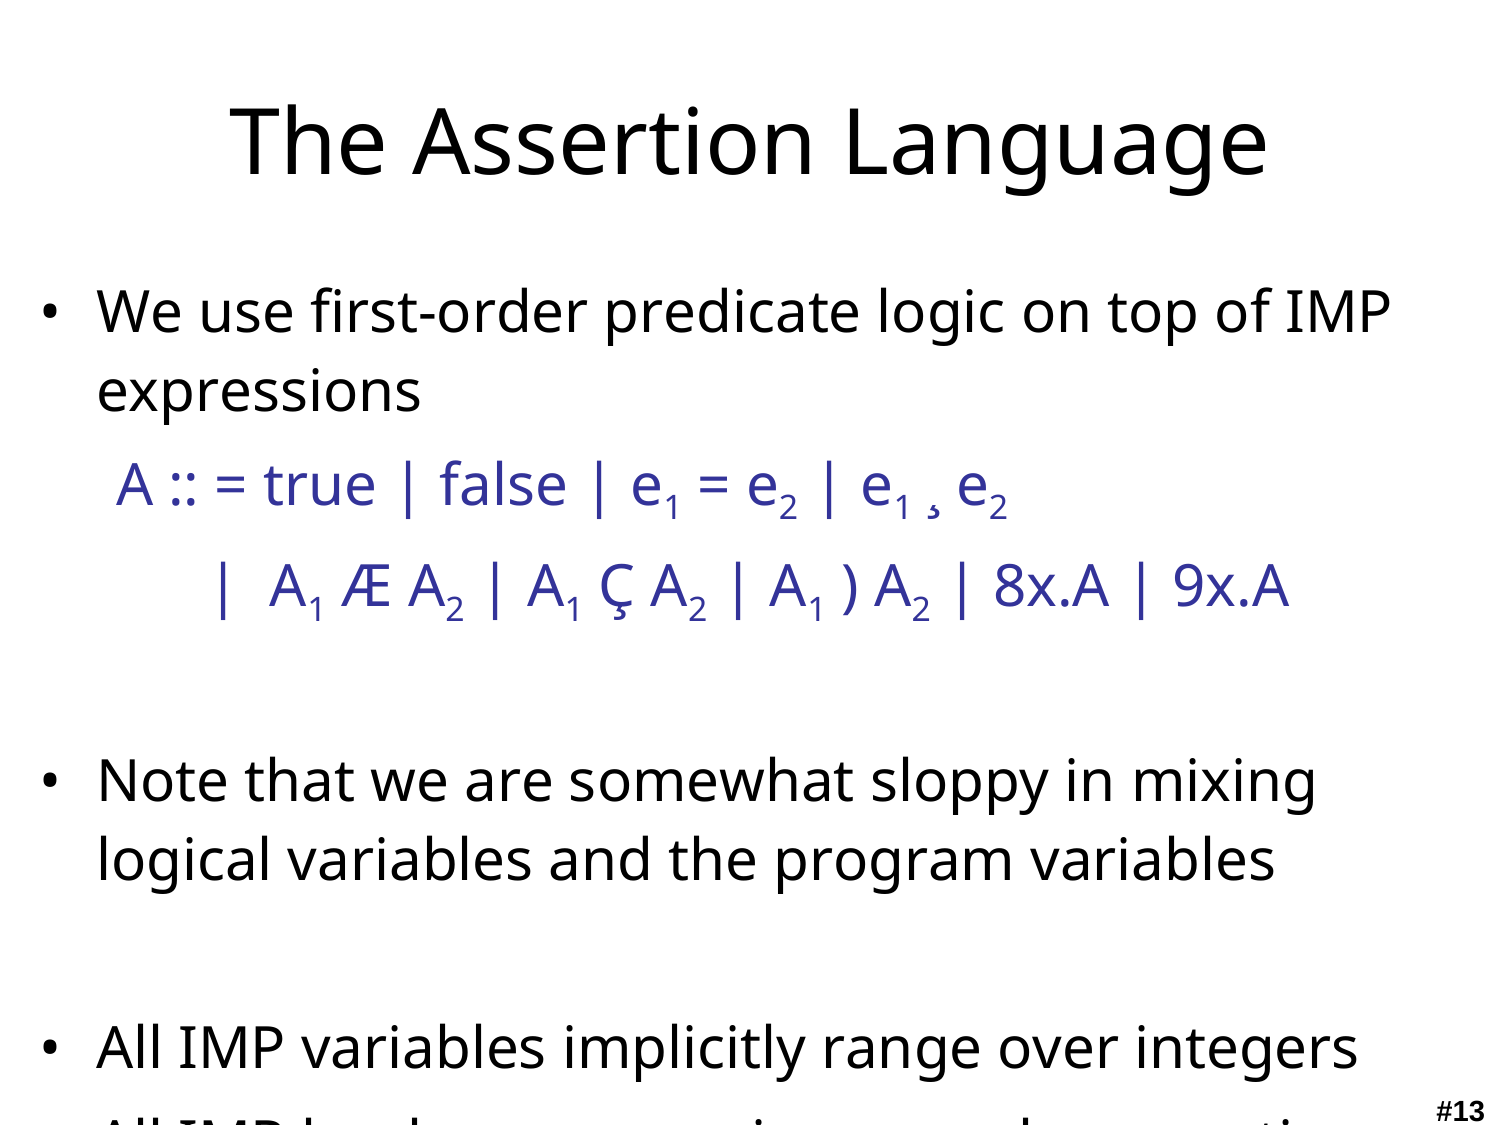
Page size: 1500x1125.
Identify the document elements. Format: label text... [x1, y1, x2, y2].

title The Assertion Language [24, 45, 1476, 233]
list We use first-order predicate logic on top of IMP expressions A :: = true | false | e1 = e2 | e1 ¸ e2 | A1 Æ A2 | A1 Ç A2 | A1 ) A2 | 8x.A | 9x.A Note that we are somewhat sloppy in mixing logical variables and the program variables All IMP variables implicitly range over integers All IMP boolean expressions are also assertions [24, 262, 1476, 1101]
